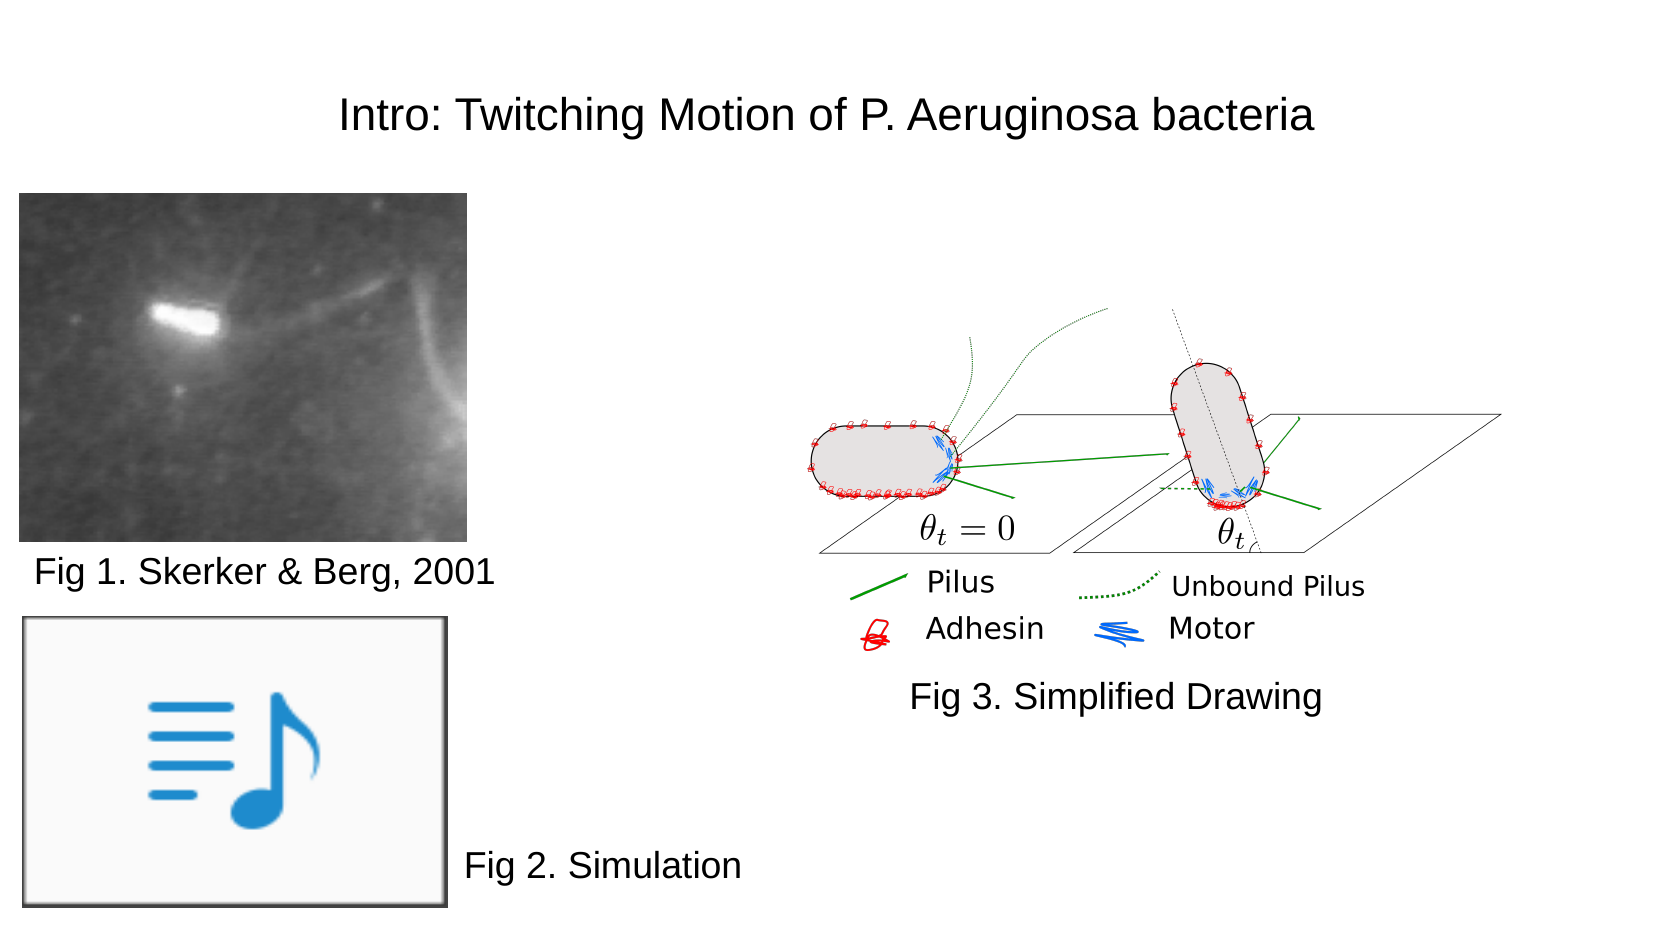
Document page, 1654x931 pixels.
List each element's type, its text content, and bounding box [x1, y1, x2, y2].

text_box Fig 3. Simplified Drawing [894, 668, 1453, 726]
text_box Fig 1. Skerker & Berg, 2001 [18, 542, 577, 600]
text_box [21, 614, 449, 909]
title Intro: Twitching Motion of P. Aeruginosa bacteria [82, 37, 1571, 193]
text_box [18, 192, 468, 542]
text_box Fig 2. Simulation [448, 837, 1007, 895]
picture [807, 308, 1502, 651]
